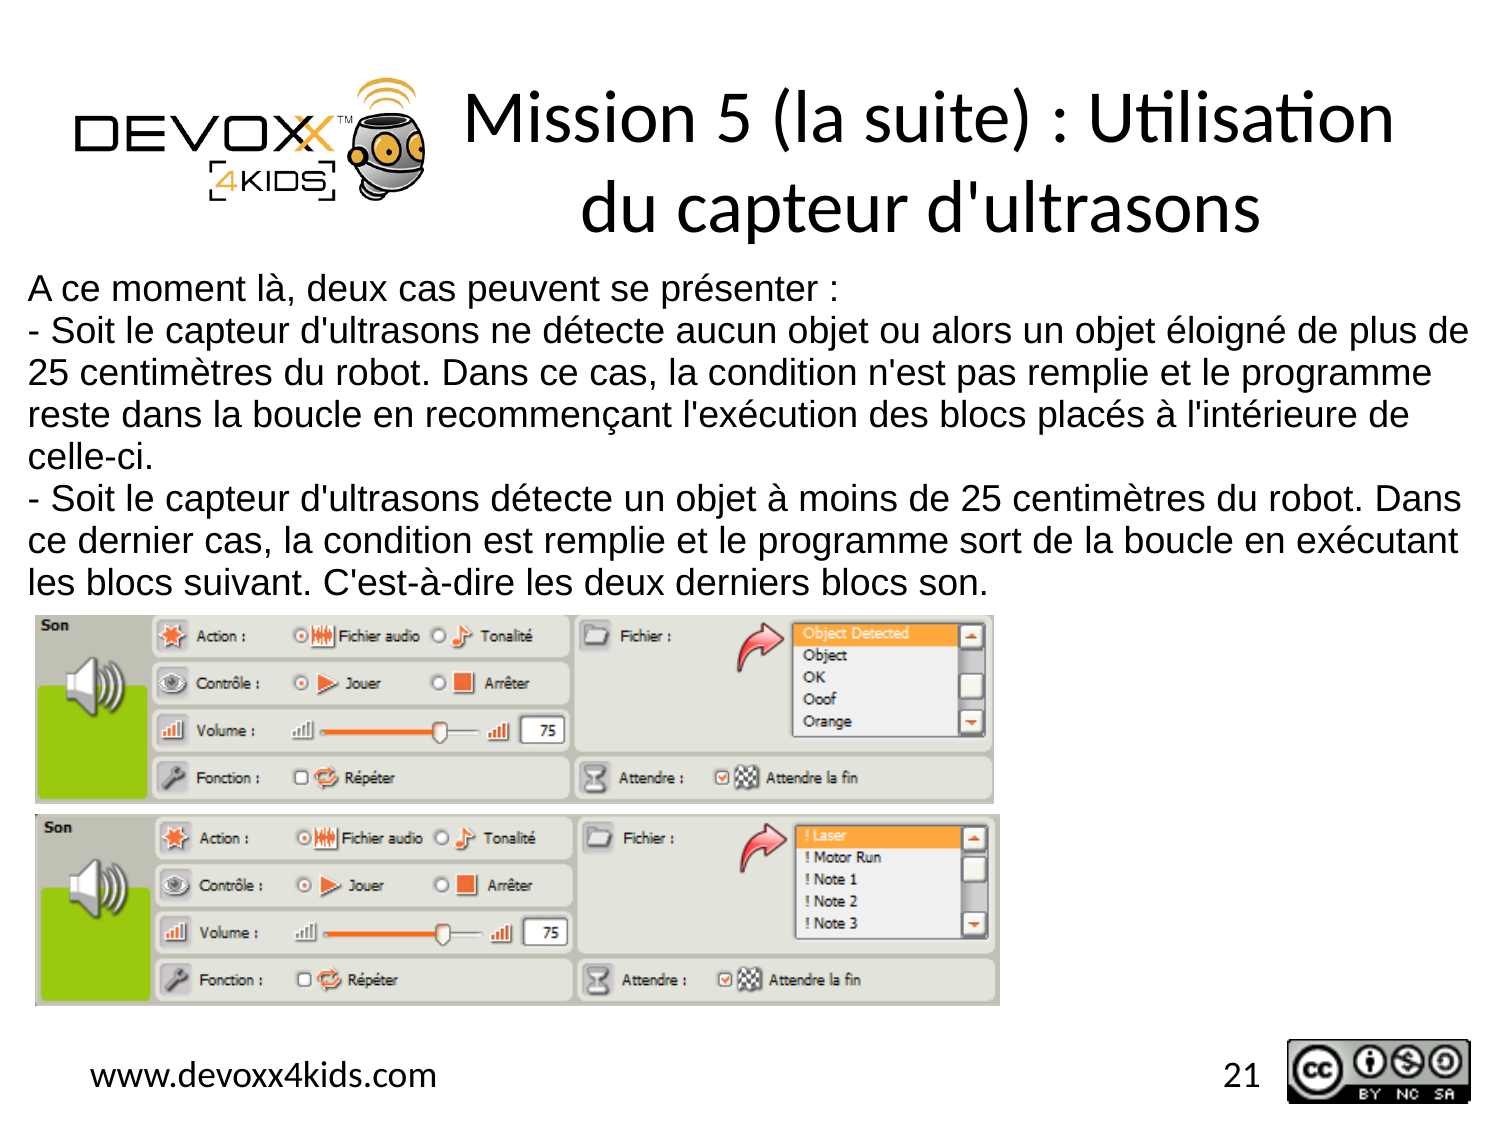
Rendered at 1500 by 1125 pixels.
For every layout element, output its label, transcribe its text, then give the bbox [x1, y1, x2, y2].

picture [1287, 1039, 1471, 1104]
title Mission 5 (la suite) : Utilisation du capteur d'ultrasons [437, 60, 1423, 249]
text_box A ce moment là, deux cas peuvent se présenter : - Soit le capteur d'ultrasons ne détecte aucun objet ou alors un objet éloigné de plus de 25 centimètres du robot. Dans ce cas, la condition n'est pas remplie et le programme reste dans la boucle en recommençant l'exécution des blocs placés à l'intérieure de celle-ci. - Soit le capteur d'ultrasons détecte un objet à moins de 25 centimètres du robot. Dans ce dernier cas, la condition est remplie et le programme sort de la boucle en exécutant les blocs suivant. C'est-à-dire les deux derniers blocs son. [12, 259, 1500, 615]
picture [75, 77, 425, 201]
picture [35, 814, 1000, 1006]
picture [35, 615, 994, 804]
text_box <number> [1075, 1042, 1276, 1103]
